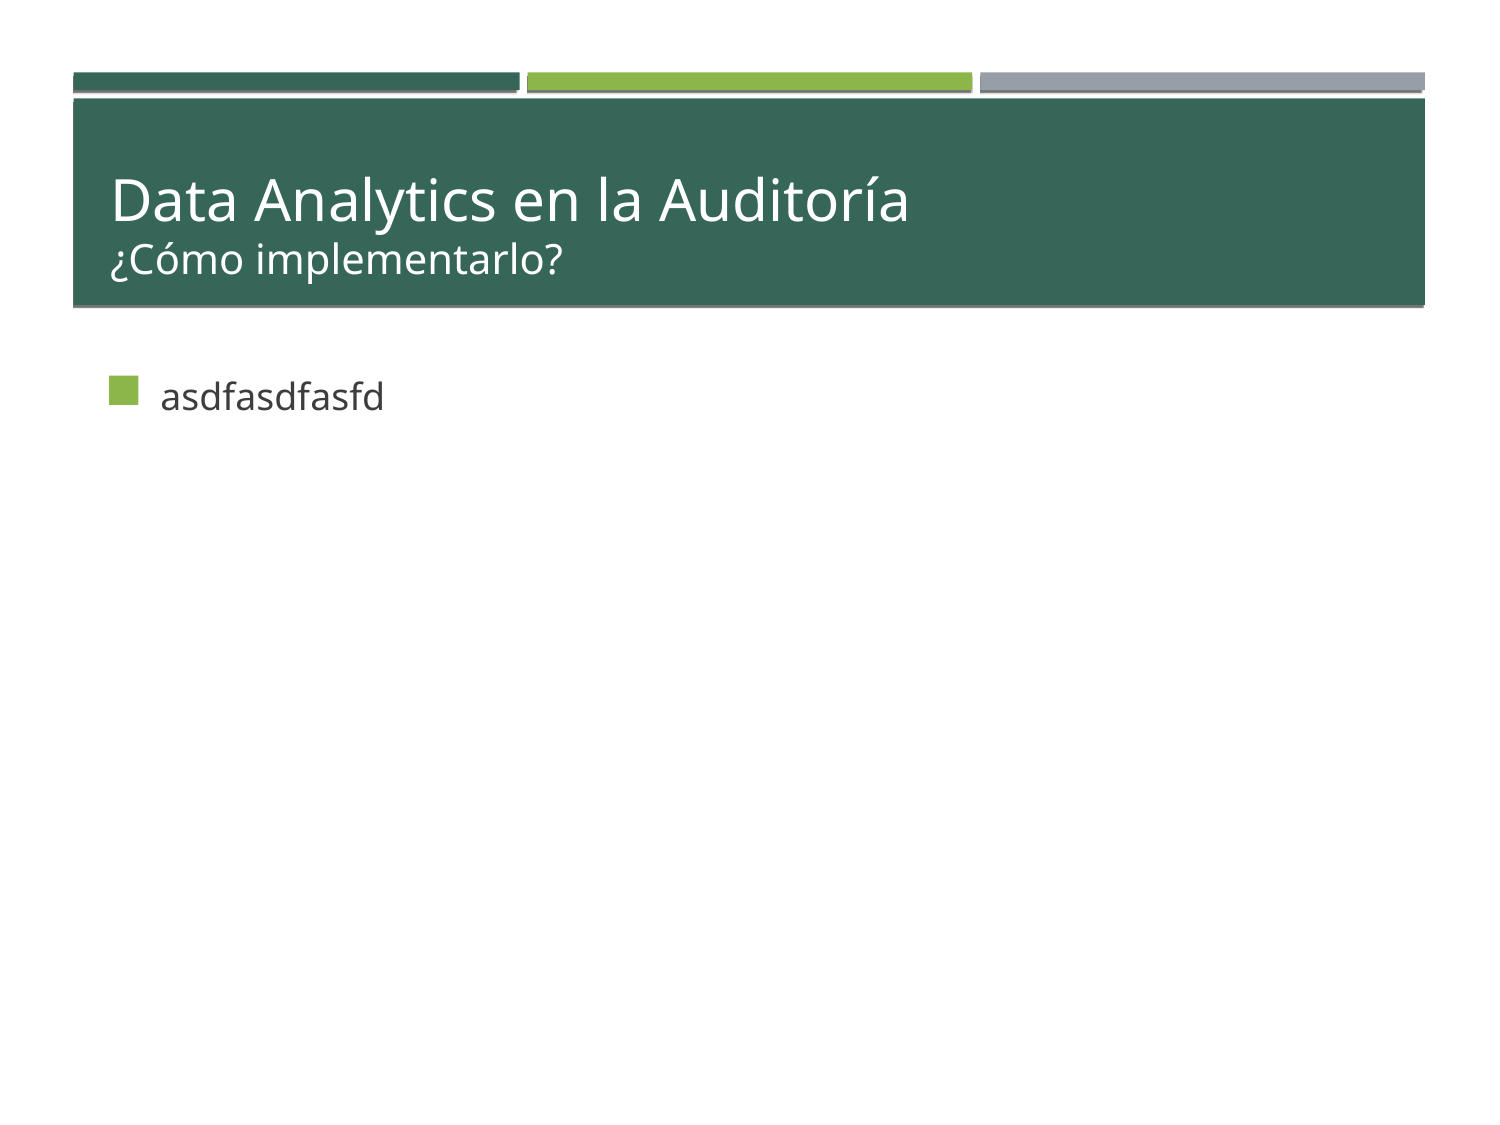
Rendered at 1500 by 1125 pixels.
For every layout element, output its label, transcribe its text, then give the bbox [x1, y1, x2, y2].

list asdfasdfasfd [95, 365, 1406, 962]
title Data Analytics en la Auditoría ¿Cómo implementarlo? [95, 112, 1406, 291]
